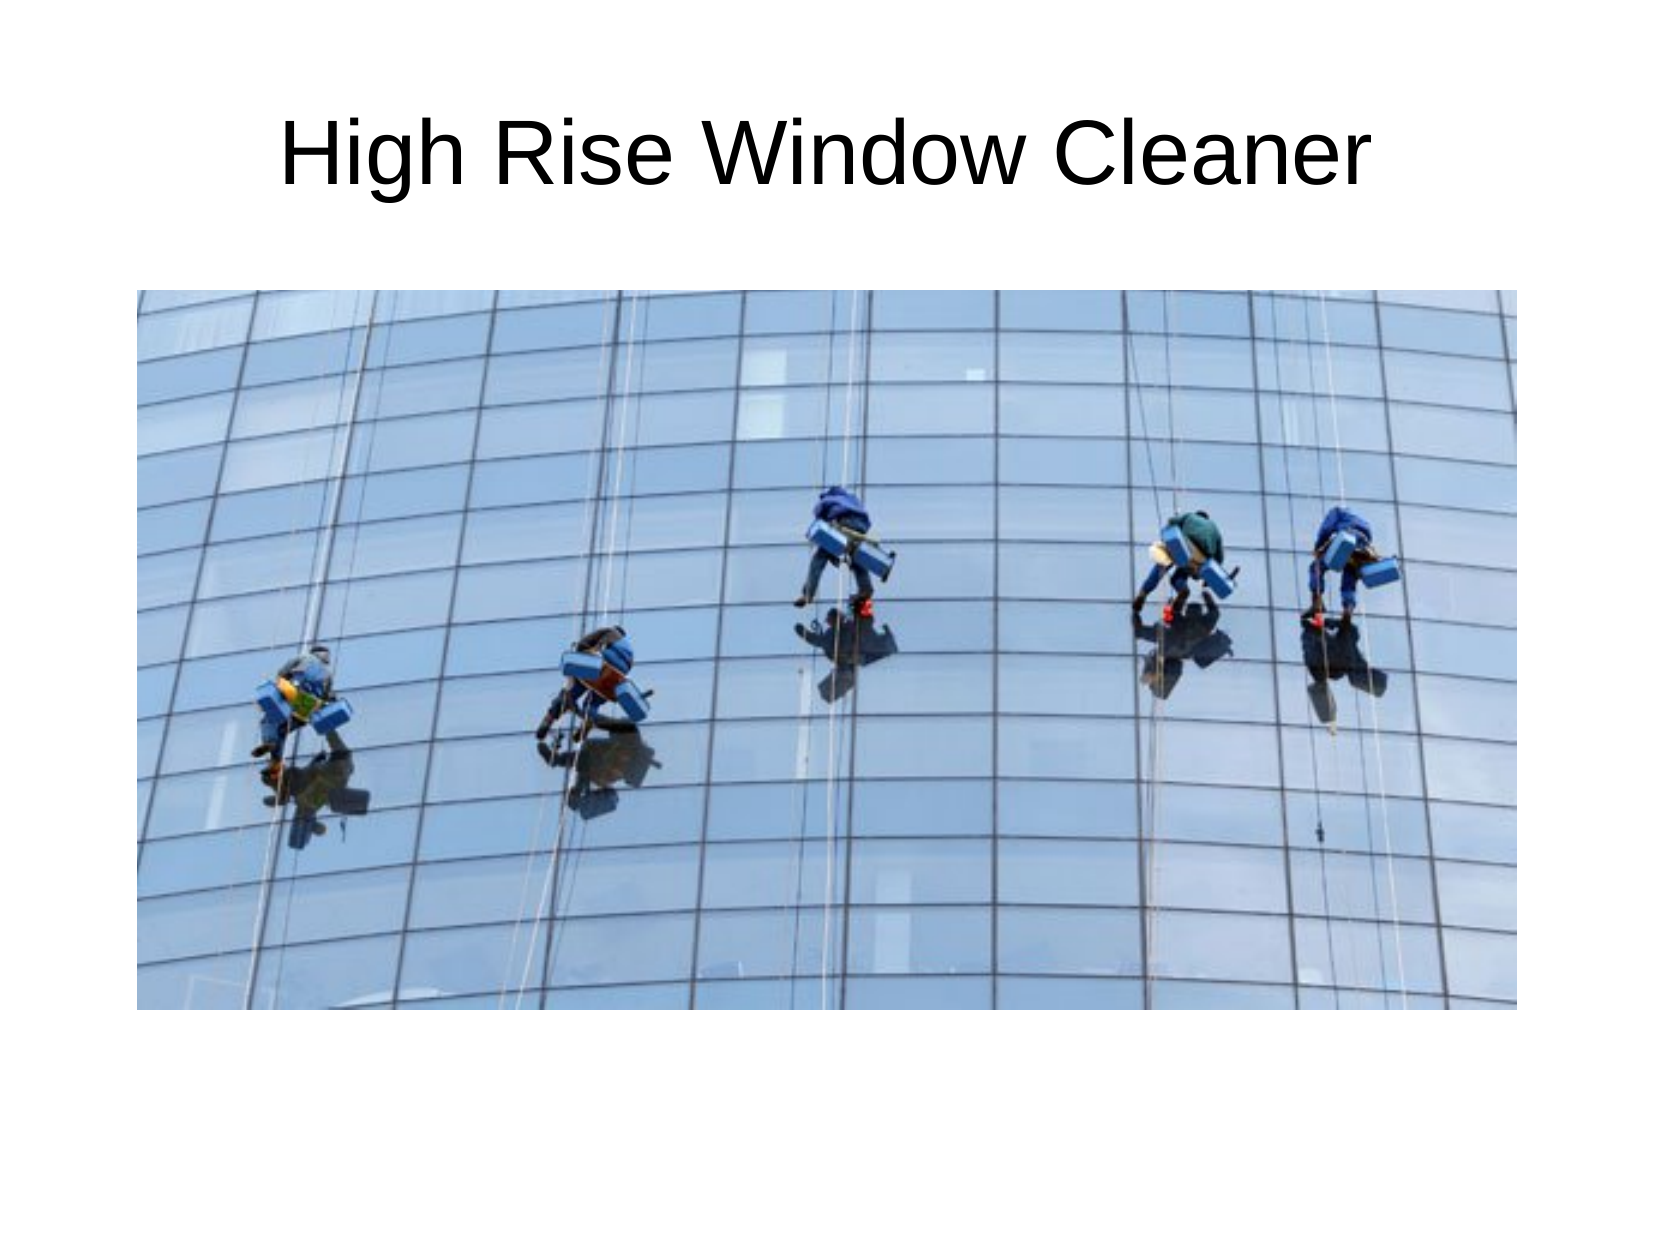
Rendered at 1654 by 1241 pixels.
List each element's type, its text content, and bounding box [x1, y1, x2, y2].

title High Rise Window Cleaner [82, 49, 1571, 257]
picture [137, 290, 1517, 1010]
